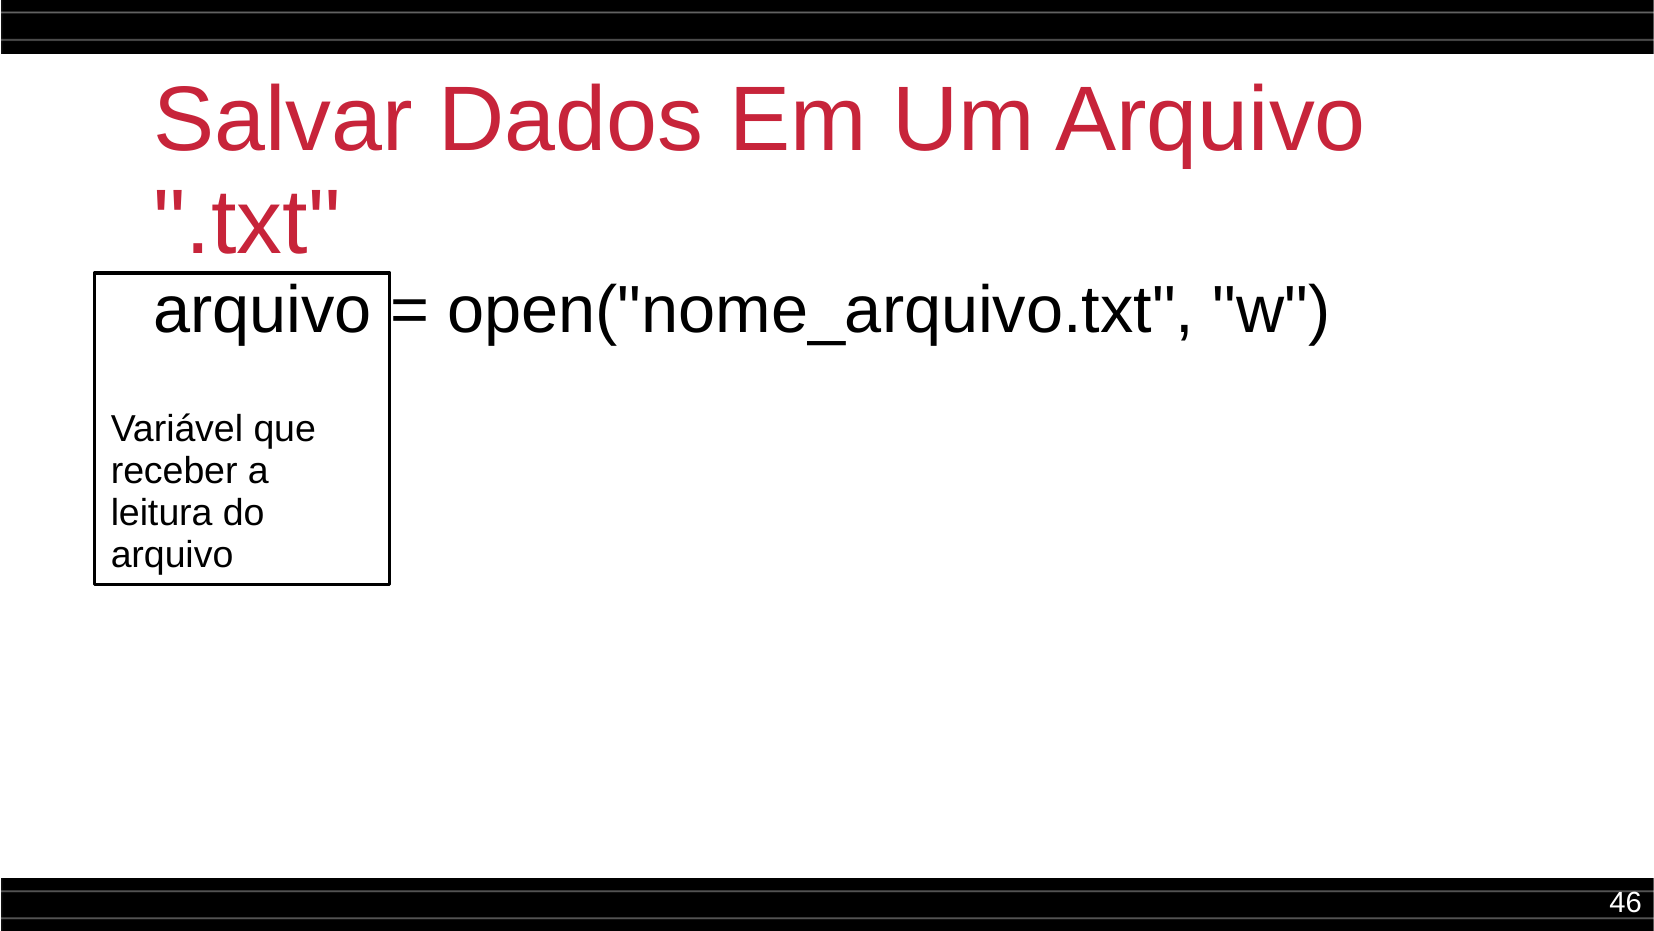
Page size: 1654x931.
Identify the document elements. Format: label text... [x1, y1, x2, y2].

title Salvar Dados Em Um Arquivo ".txt" [82, 67, 1571, 271]
picture [1, 0, 1654, 54]
picture [1, 878, 1654, 931]
list arquivo = open("nome_arquivo.txt", "w") [82, 271, 1571, 758]
text_box Variável que receber a leitura do arquivo [94, 272, 390, 585]
